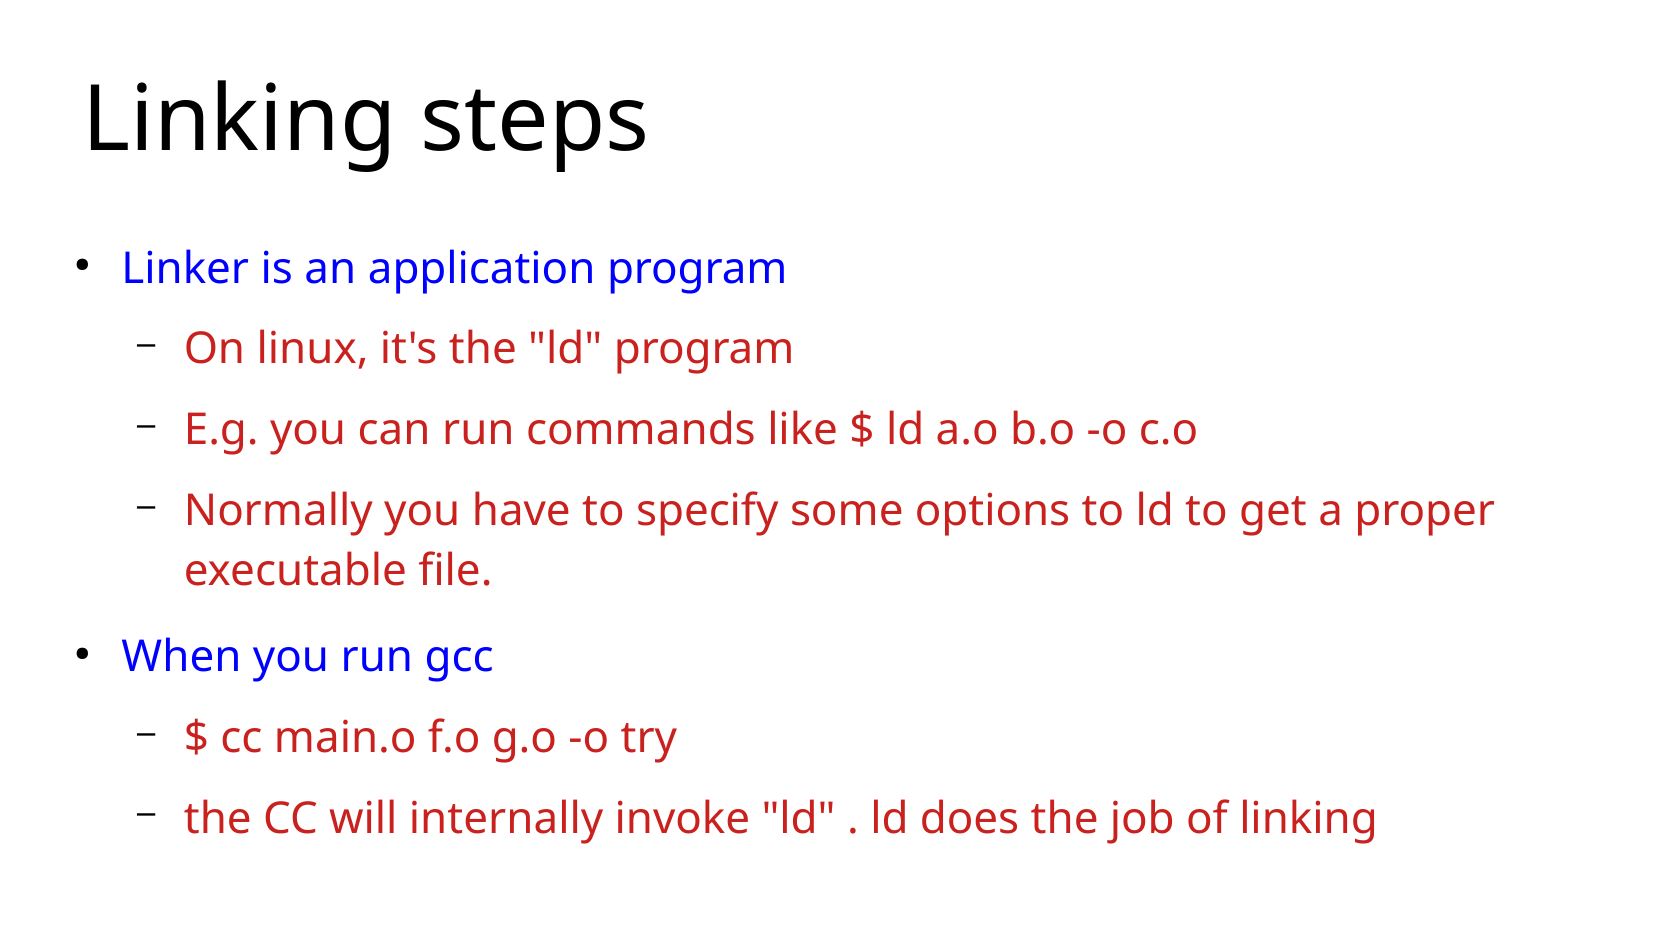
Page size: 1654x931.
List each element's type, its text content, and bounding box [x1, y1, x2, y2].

title Linking steps [82, 37, 1571, 193]
list Linker is an application program On linux, it's the "ld" program E.g. you can run commands like $ ld a.o b.o -o c.o Normally you have to specify some options to ld to get a proper executable file. When you run gcc $ cc main.o f.o g.o -o try the CC will internally invoke "ld" . ld does the job of linking [59, 236, 1565, 851]
